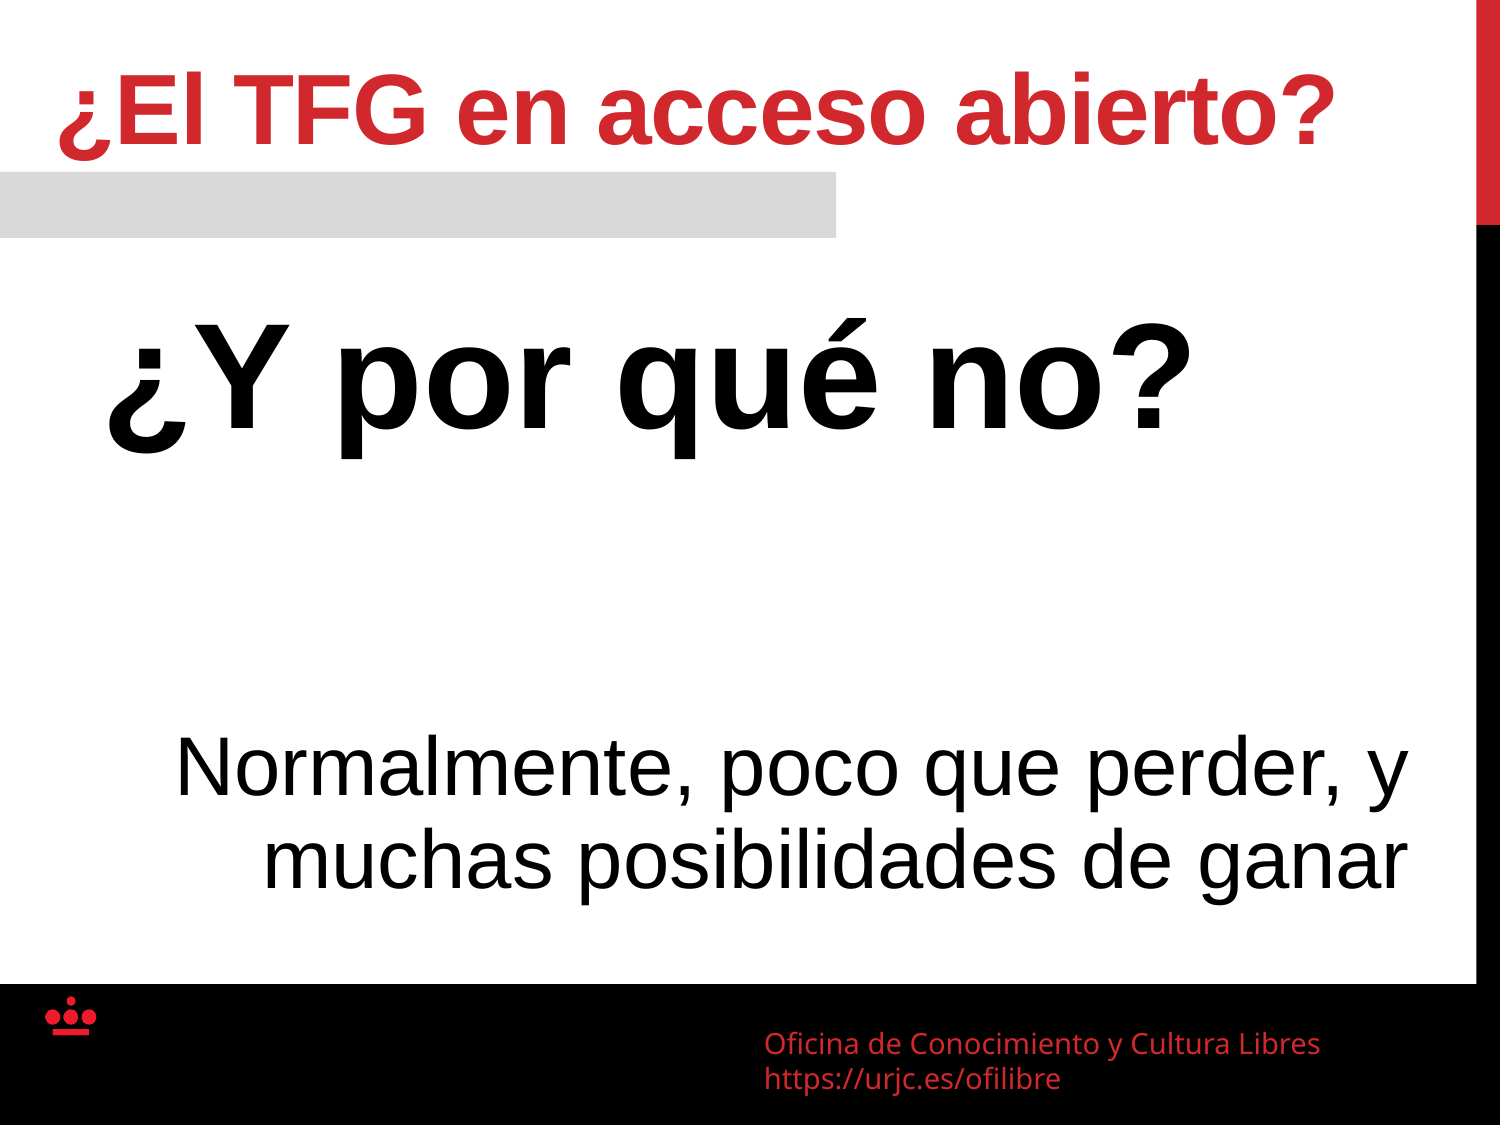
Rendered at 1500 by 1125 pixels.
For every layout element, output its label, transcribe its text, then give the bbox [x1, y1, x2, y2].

text_box [0, 984, 1500, 1125]
title [75, 172, 1026, 250]
picture [45, 996, 341, 1111]
text_box ¿Y por qué no? Normalmente, poco que perder, y muchas posibilidades de ganar [15, 285, 1426, 961]
text_box ¿El TFG en acceso abierto? [39, 24, 1366, 172]
text_box [0, 171, 837, 238]
text_box Oficina de Conocimiento y Cultura Libres https://urjc.es/ofilibre [748, 1017, 1500, 1125]
